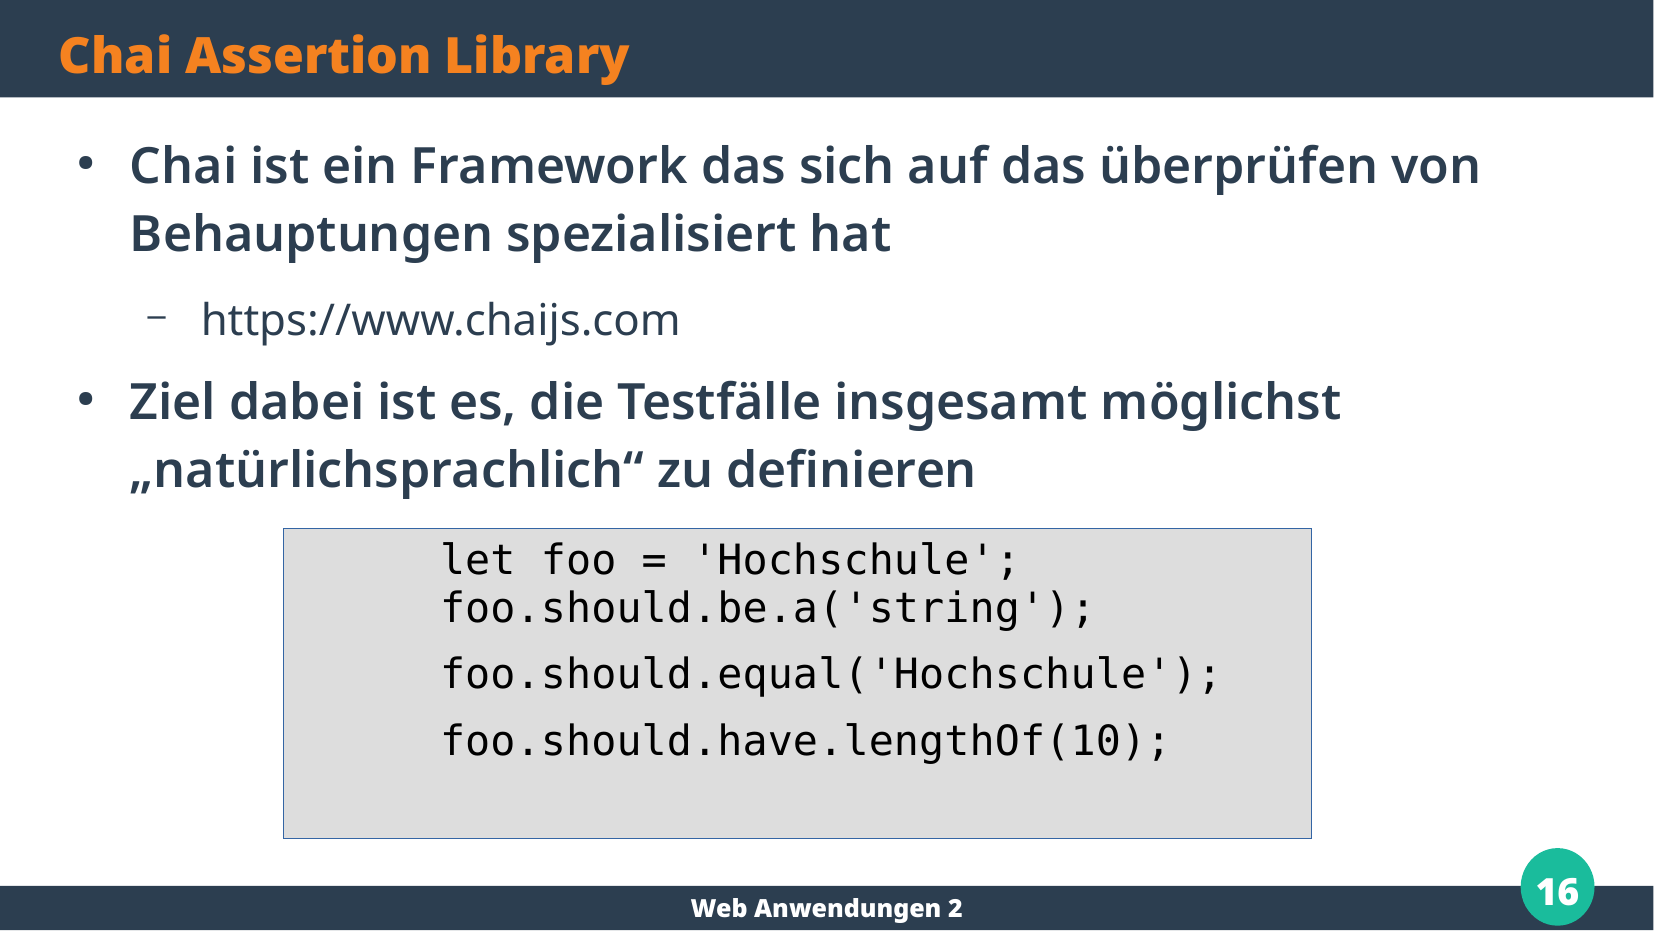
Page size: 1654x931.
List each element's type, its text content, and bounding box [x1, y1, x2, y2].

list Chai ist ein Framework das sich auf das überprüfen von Behauptungen spezialisiert hat https://www.chaijs.com Ziel dabei ist es, die Testfälle insgesamt möglichst „natürlichsprachlich“ zu definieren [59, 129, 1595, 864]
title Chai Assertion Library [59, 8, 1595, 89]
text_box let foo = 'Hochschule'; foo.should.be.a('string'); foo.should.equal('Hochschule'); foo.should.have.lengthOf(10); [283, 528, 1312, 839]
